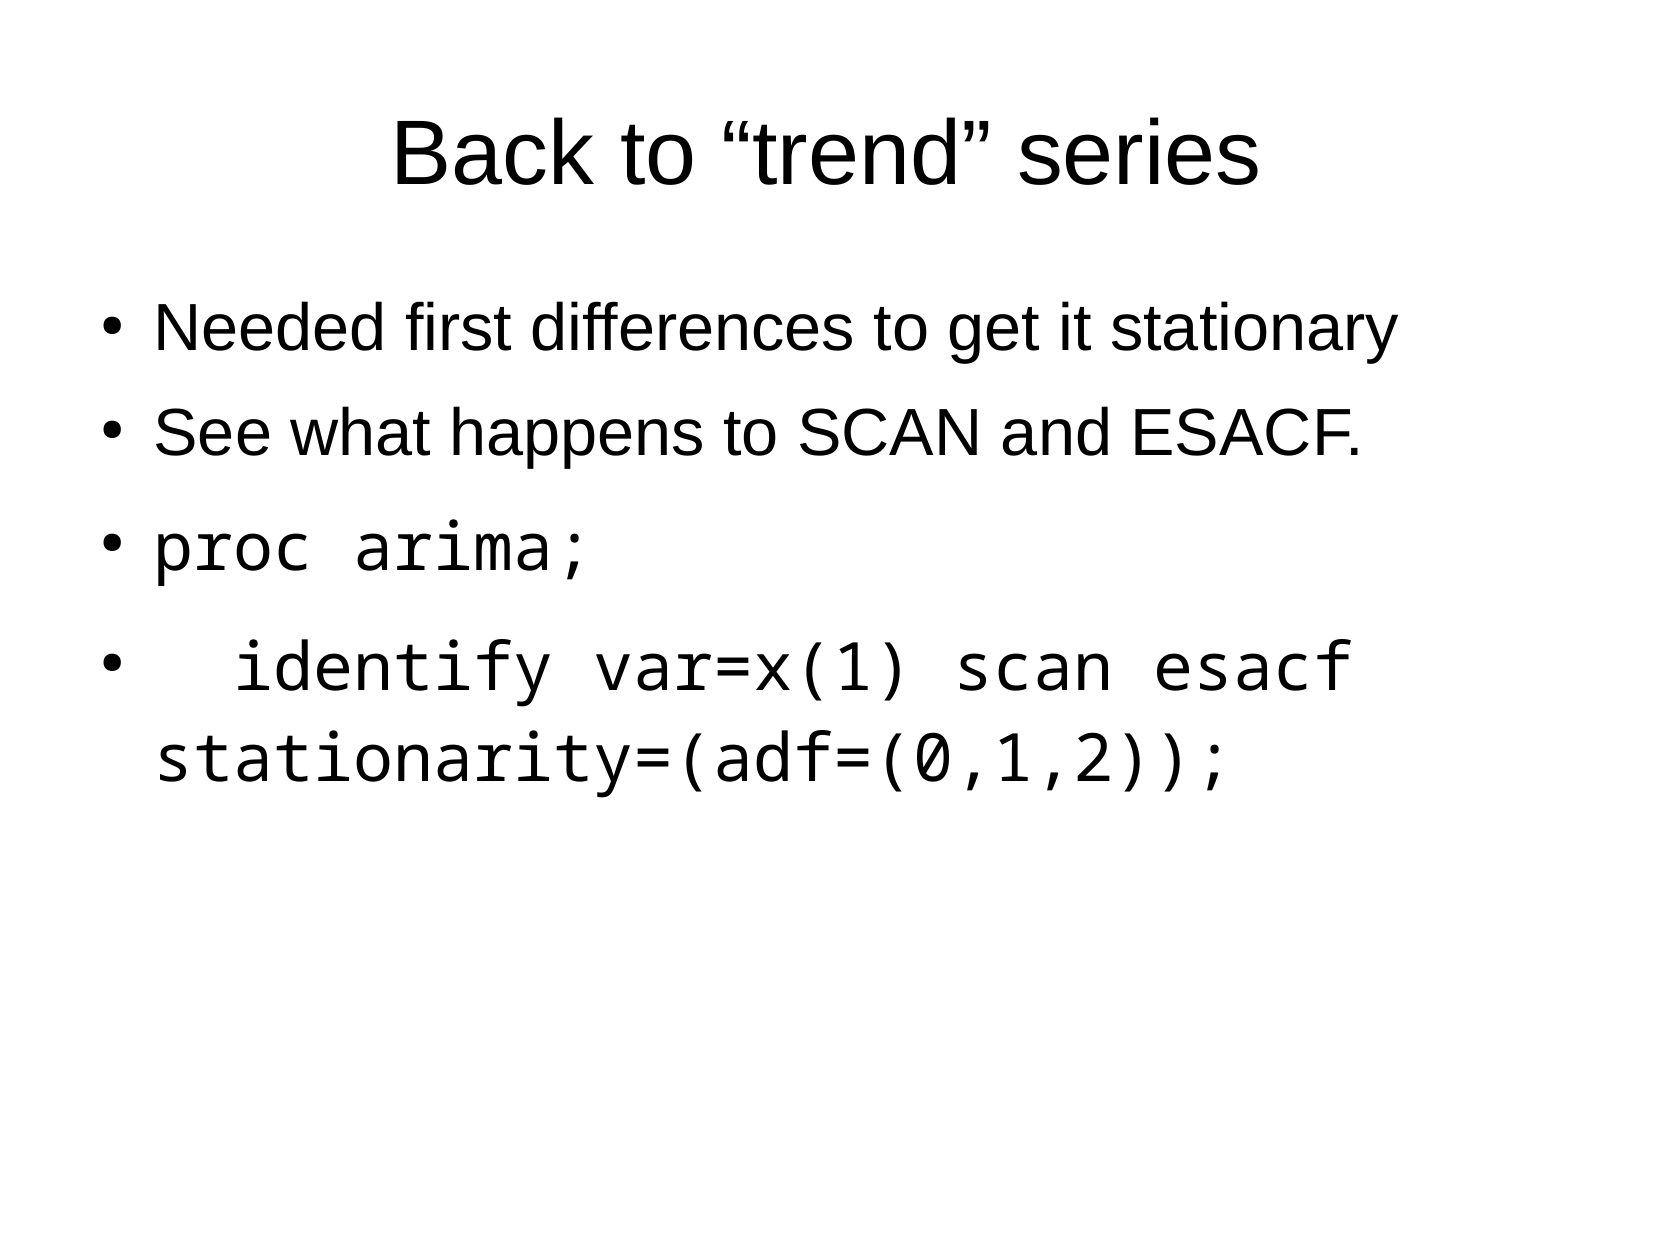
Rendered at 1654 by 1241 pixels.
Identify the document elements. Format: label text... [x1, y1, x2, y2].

title Back to “trend” series [82, 56, 1571, 250]
list Needed first differences to get it stationary See what happens to SCAN and ESACF. proc arima; identify var=x(1) scan esacf stationarity=(adf=(0,1,2)); [82, 290, 1571, 1109]
